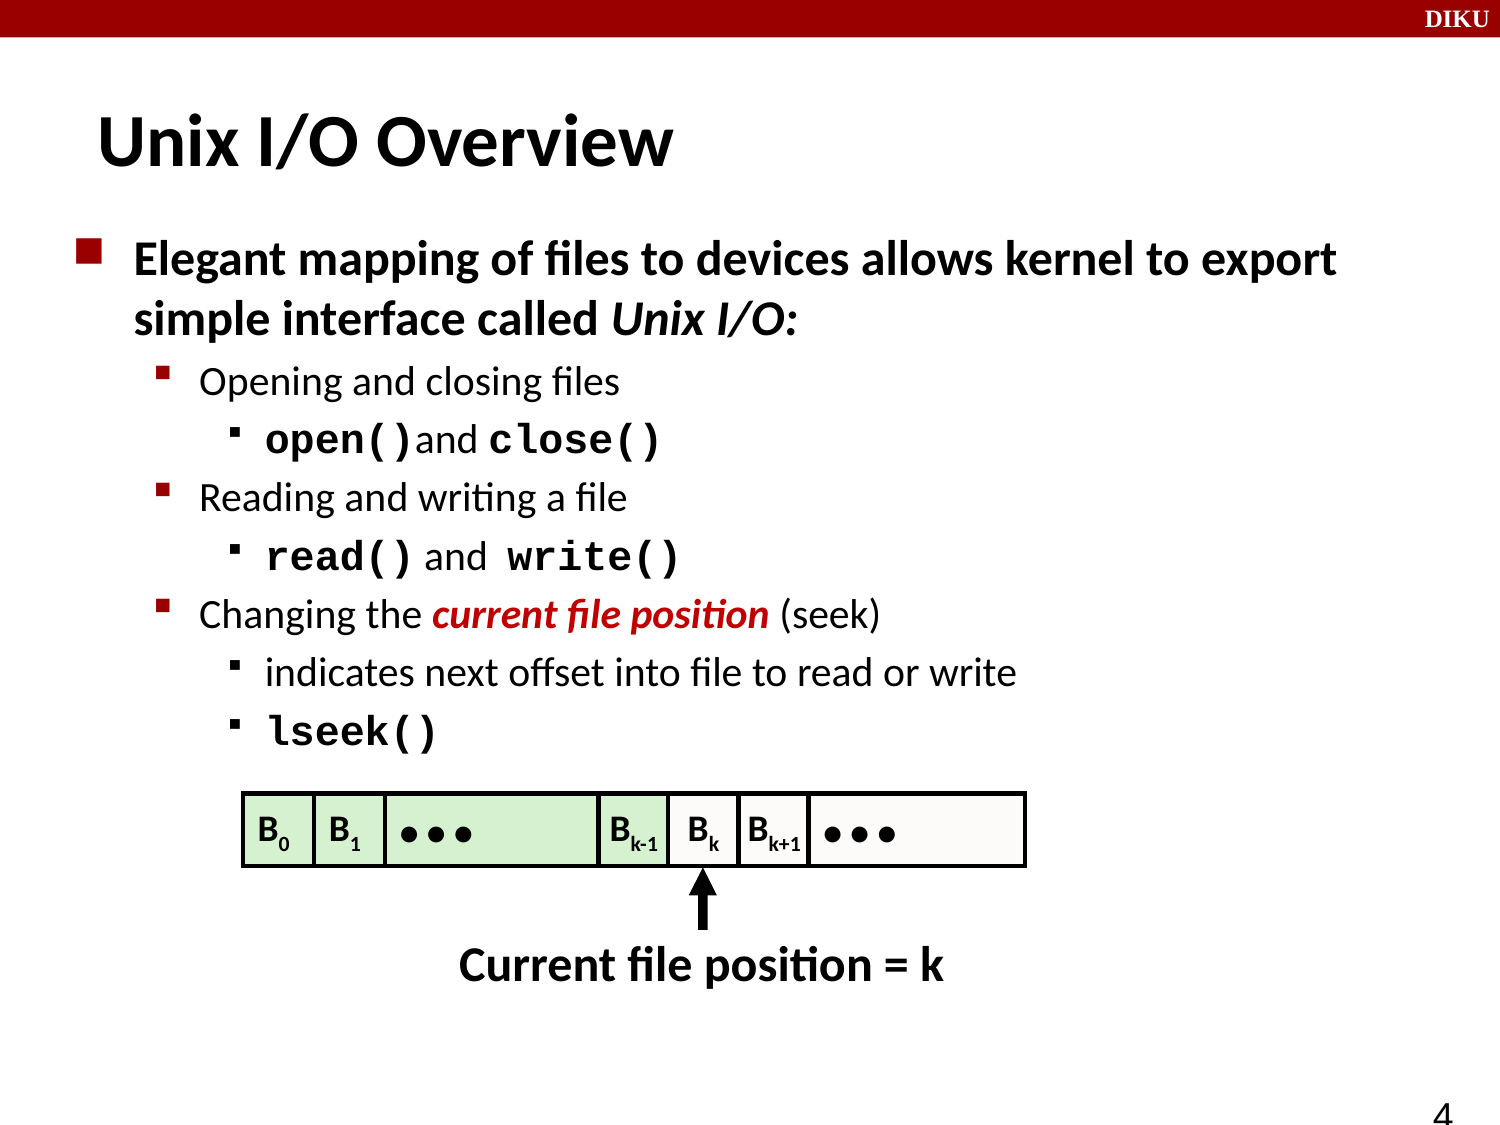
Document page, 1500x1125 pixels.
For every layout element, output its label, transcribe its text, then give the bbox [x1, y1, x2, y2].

text_box • • • [808, 793, 1025, 866]
text_box • • • [385, 793, 598, 866]
text_box B0 [242, 793, 313, 866]
text_box Bk [667, 793, 738, 866]
text_box Bk+1 [738, 793, 808, 866]
text_box Unix I/O Overview [82, 71, 1500, 200]
text_box Current file position = k [444, 924, 960, 1000]
text_box B1 [313, 793, 385, 866]
text_box Elegant mapping of files to devices allows kernel to export simple interface called Unix I/O: Opening and closing files open()and close() Reading and writing a file read() and write() Changing the current file position (seek) indicates next offset into file to read or write lseek() [62, 217, 1426, 1038]
text_box Bk-1 [598, 793, 667, 866]
